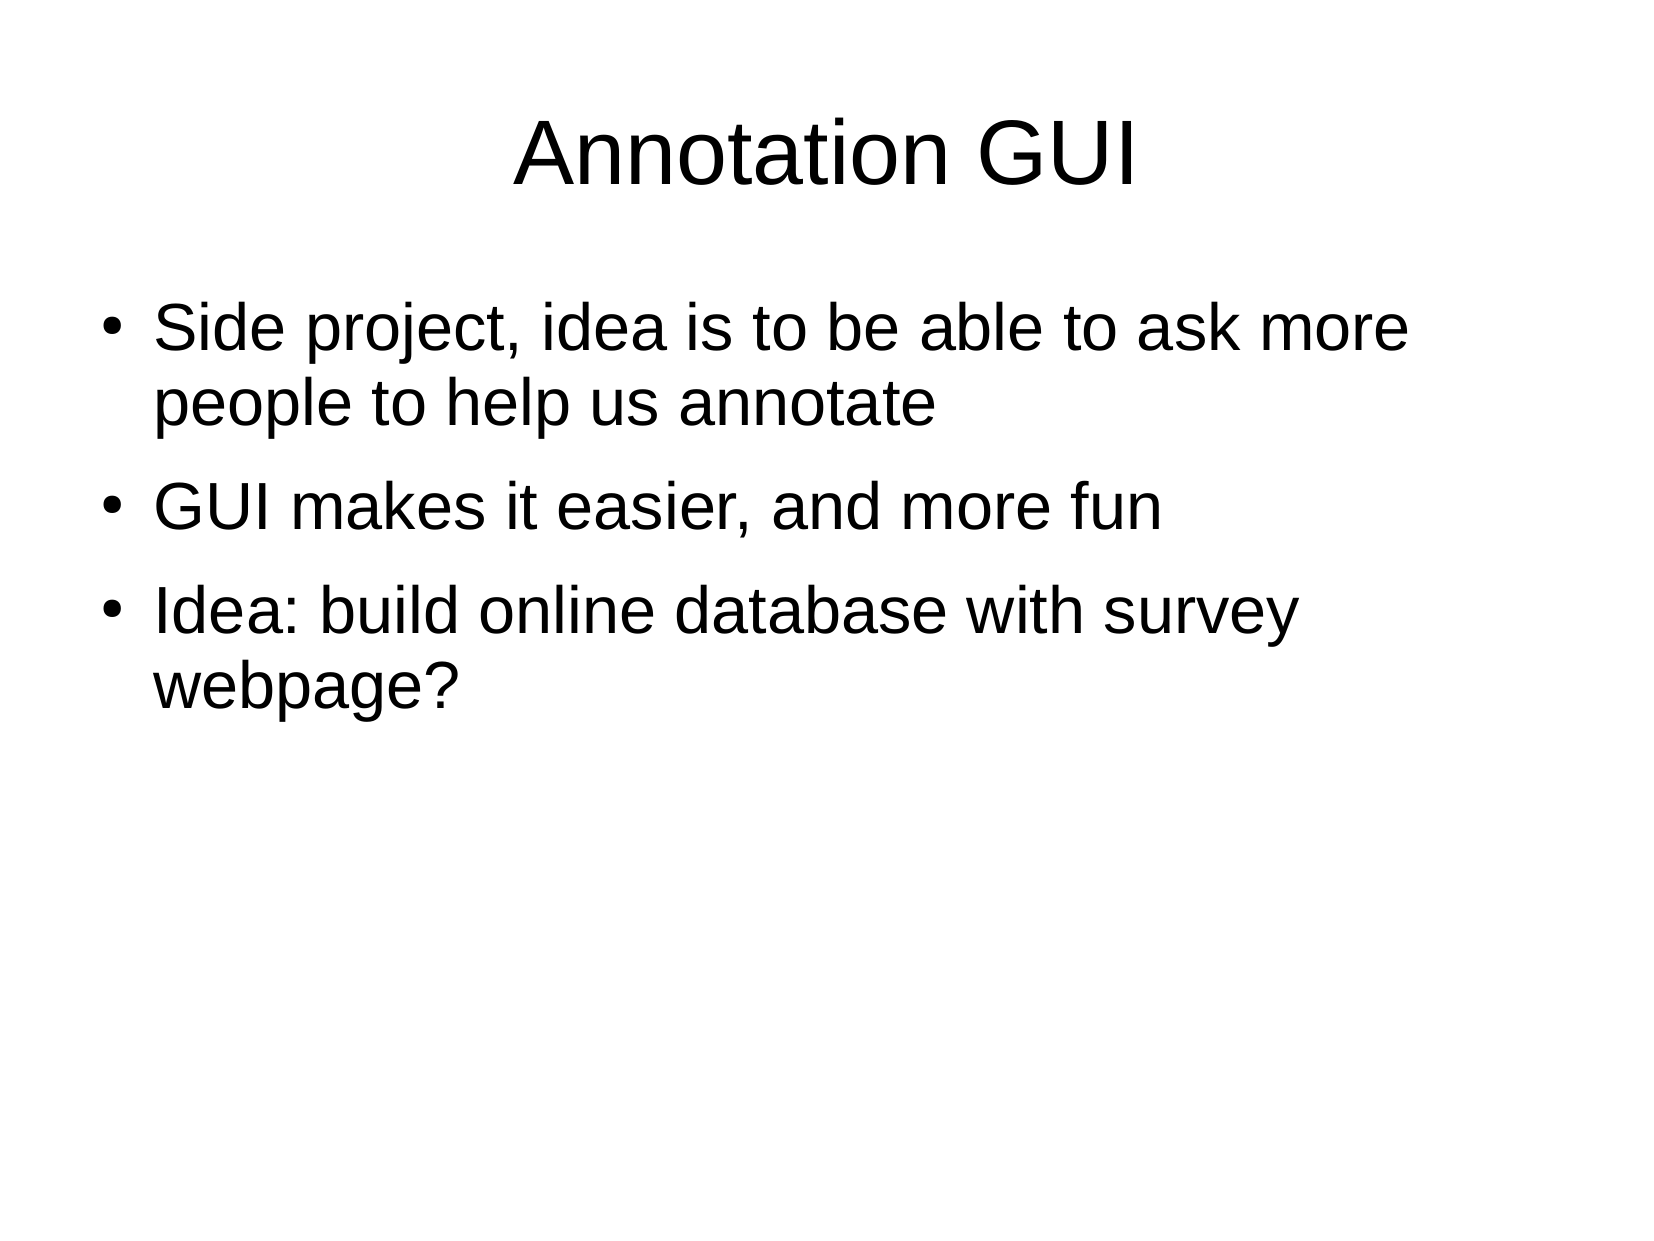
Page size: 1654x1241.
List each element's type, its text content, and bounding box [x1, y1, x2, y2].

list Side project, idea is to be able to ask more people to help us annotate GUI makes it easier, and more fun Idea: build online database with survey webpage? [82, 290, 1571, 1010]
title Annotation GUI [82, 49, 1571, 257]
